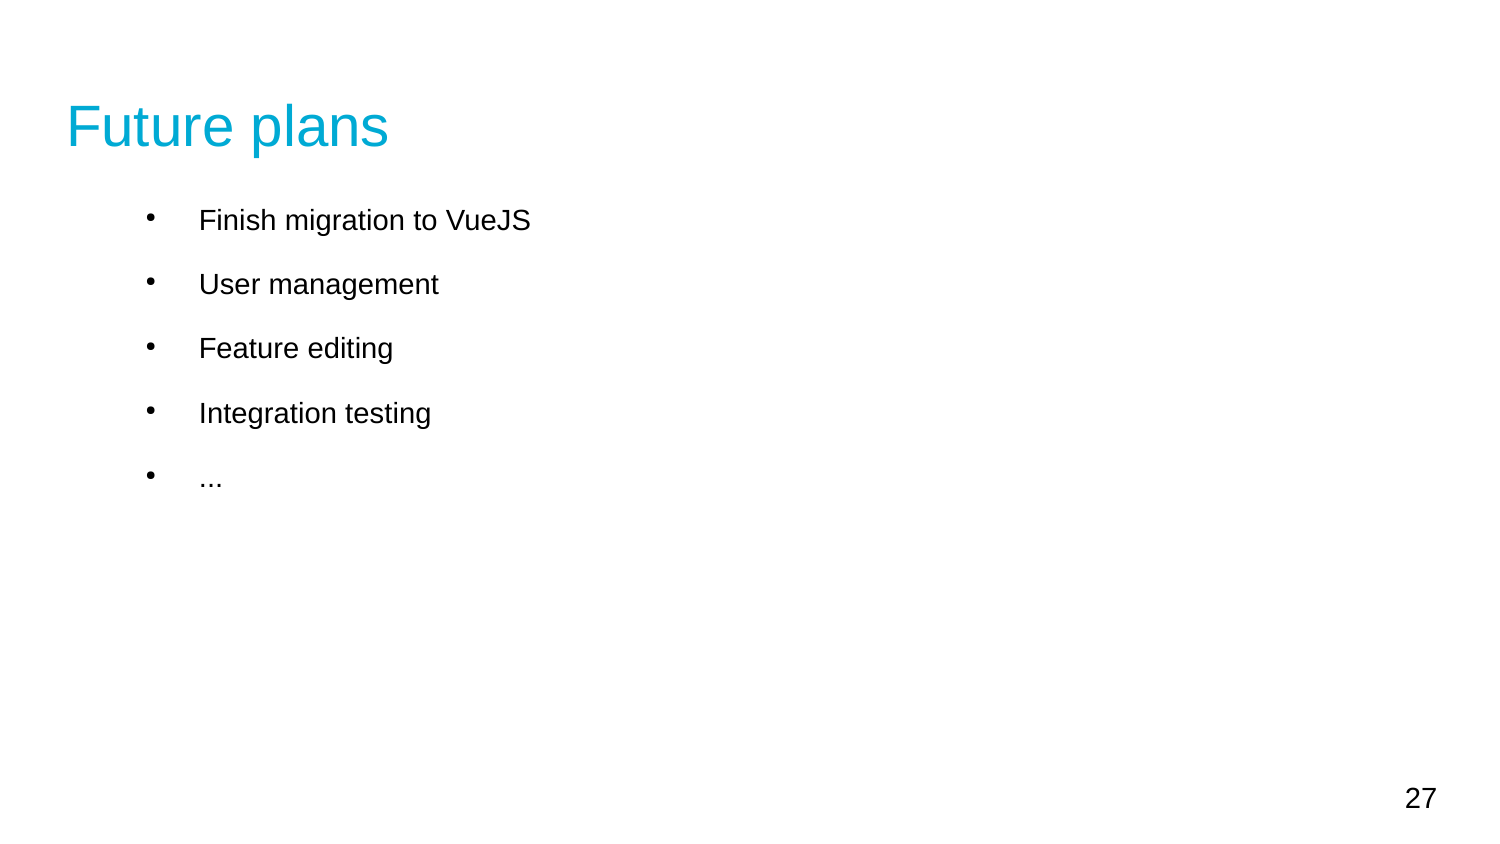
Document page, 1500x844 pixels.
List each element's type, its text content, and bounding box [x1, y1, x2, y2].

slide_number <číslo> [1389, 764, 1480, 830]
list Finish migration to VueJS User management Feature editing Integration testing ... [112, 185, 1388, 275]
title Future plans [51, 72, 1449, 167]
